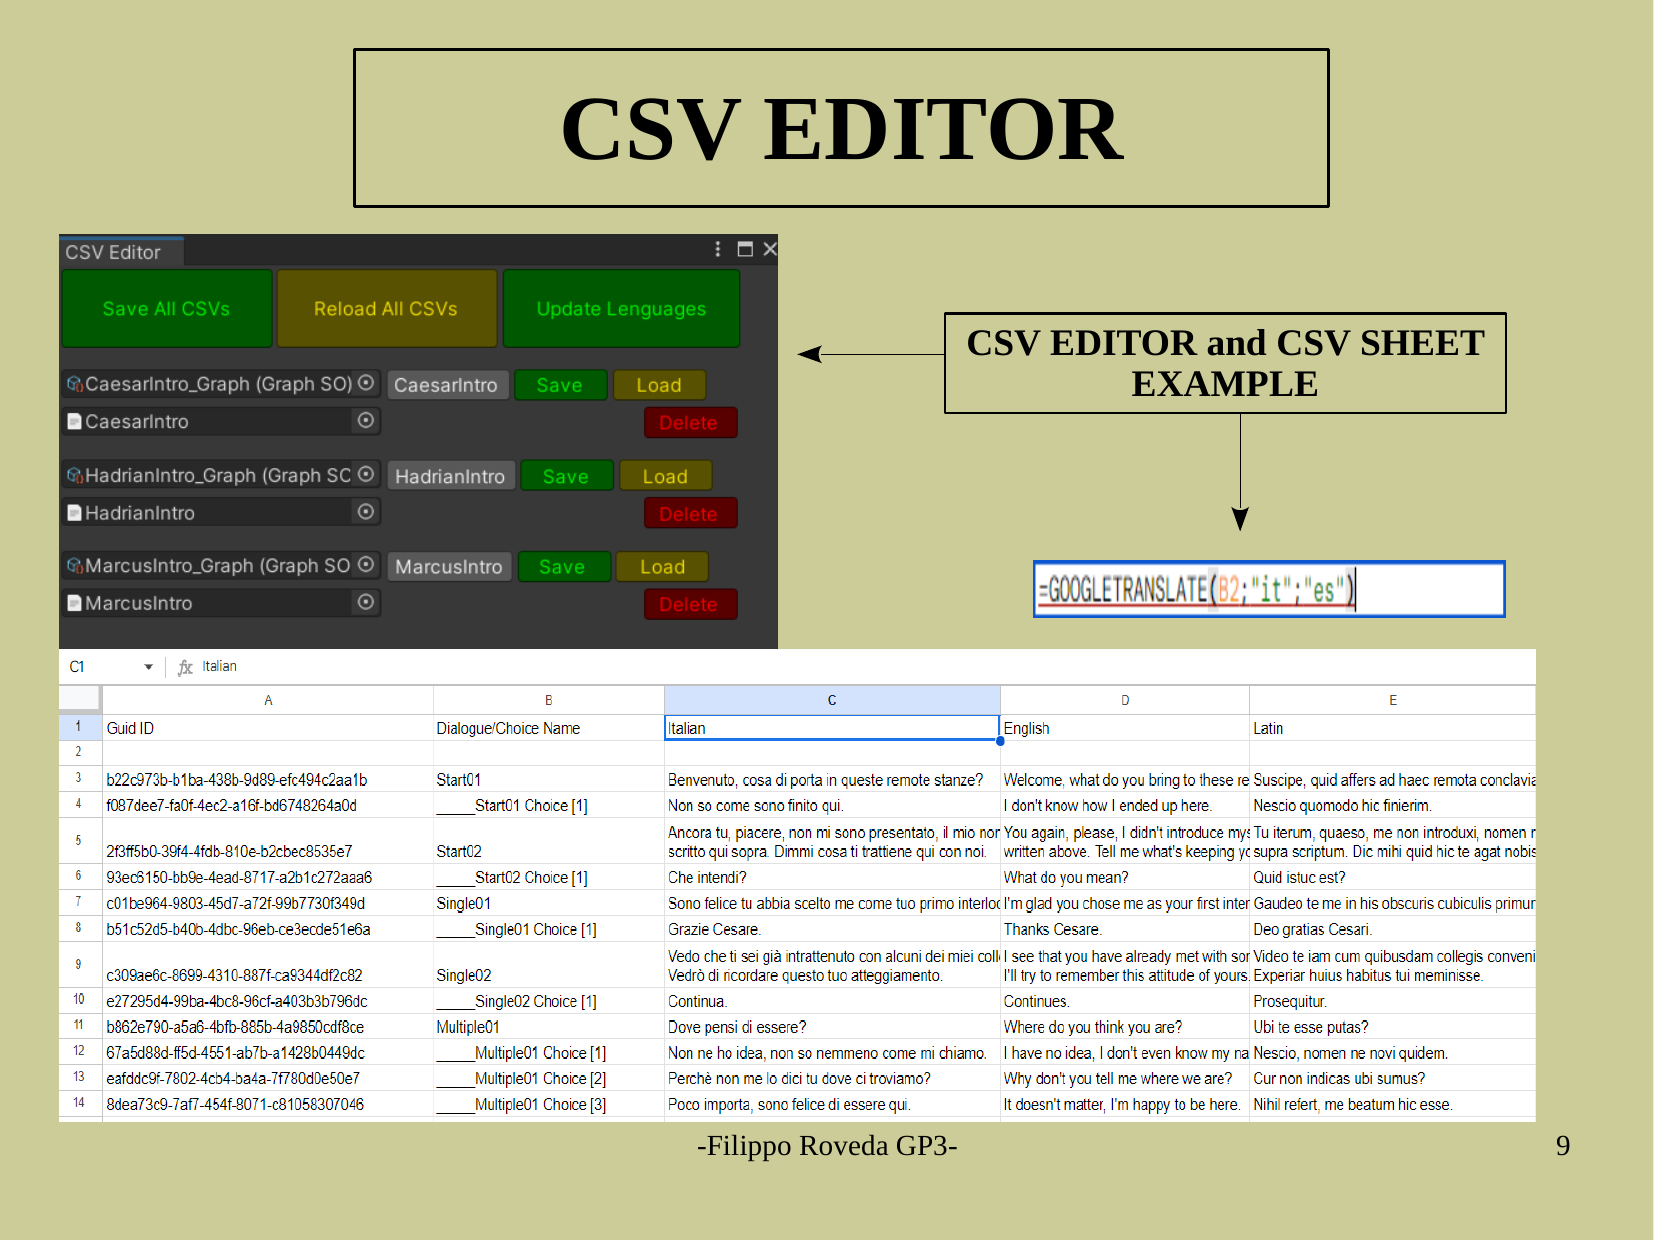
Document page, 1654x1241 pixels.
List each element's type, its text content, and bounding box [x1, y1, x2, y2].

text_box CSV EDITOR and CSV SHEET EXAMPLE [944, 313, 1506, 414]
picture [1033, 560, 1506, 618]
title CSV EDITOR [354, 49, 1329, 207]
picture [59, 234, 1536, 1123]
